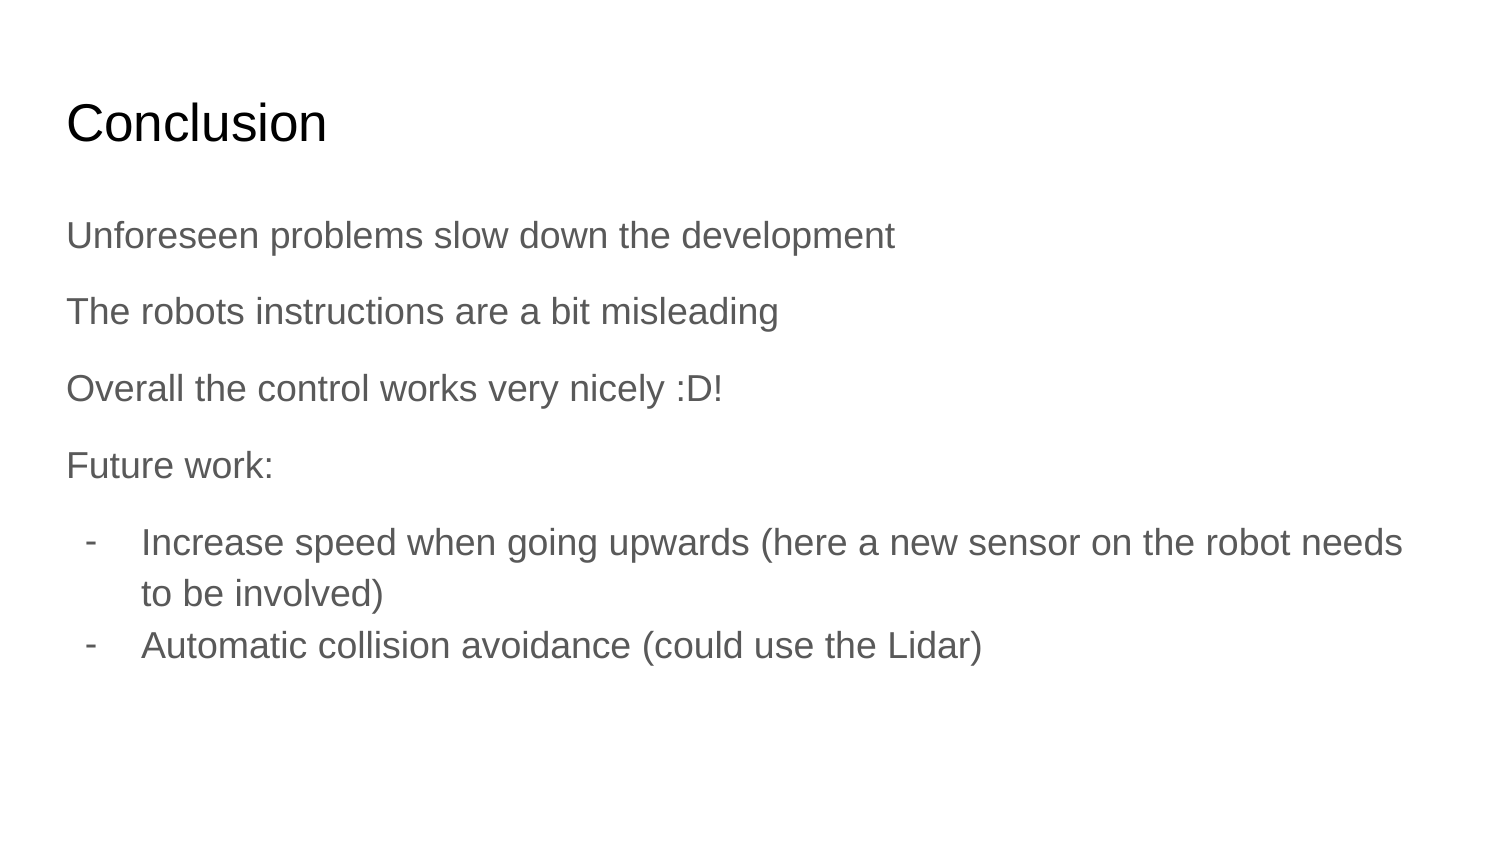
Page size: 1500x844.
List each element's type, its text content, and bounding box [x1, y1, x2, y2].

title Conclusion [51, 72, 1449, 167]
list Unforeseen problems slow down the development The robots instructions are a bit misleading Overall the control works very nicely :D! Future work: Increase speed when going upwards (here a new sensor on the robot needs to be involved) Automatic collision avoidance (could use the Lidar) [51, 189, 1449, 750]
